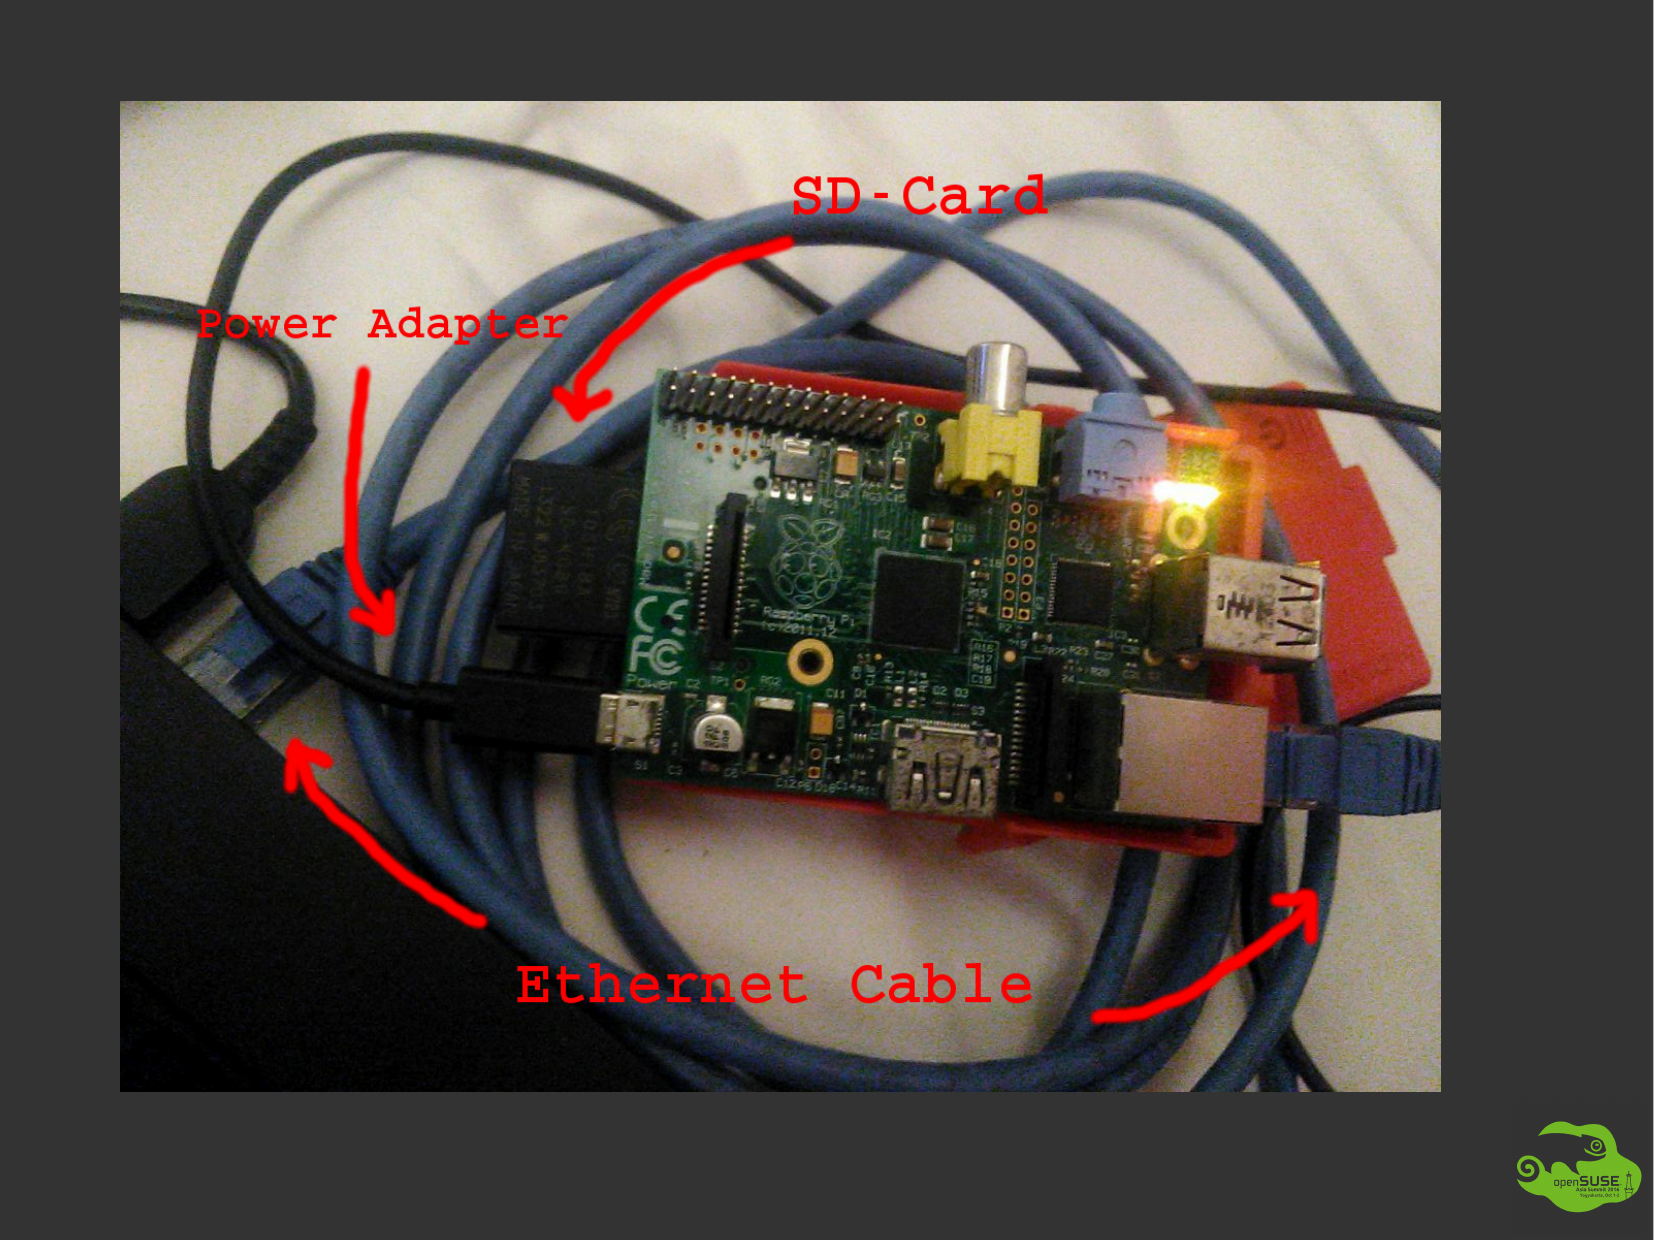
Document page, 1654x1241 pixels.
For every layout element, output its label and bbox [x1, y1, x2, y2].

picture [120, 101, 1441, 1092]
picture [1511, 1098, 1647, 1235]
